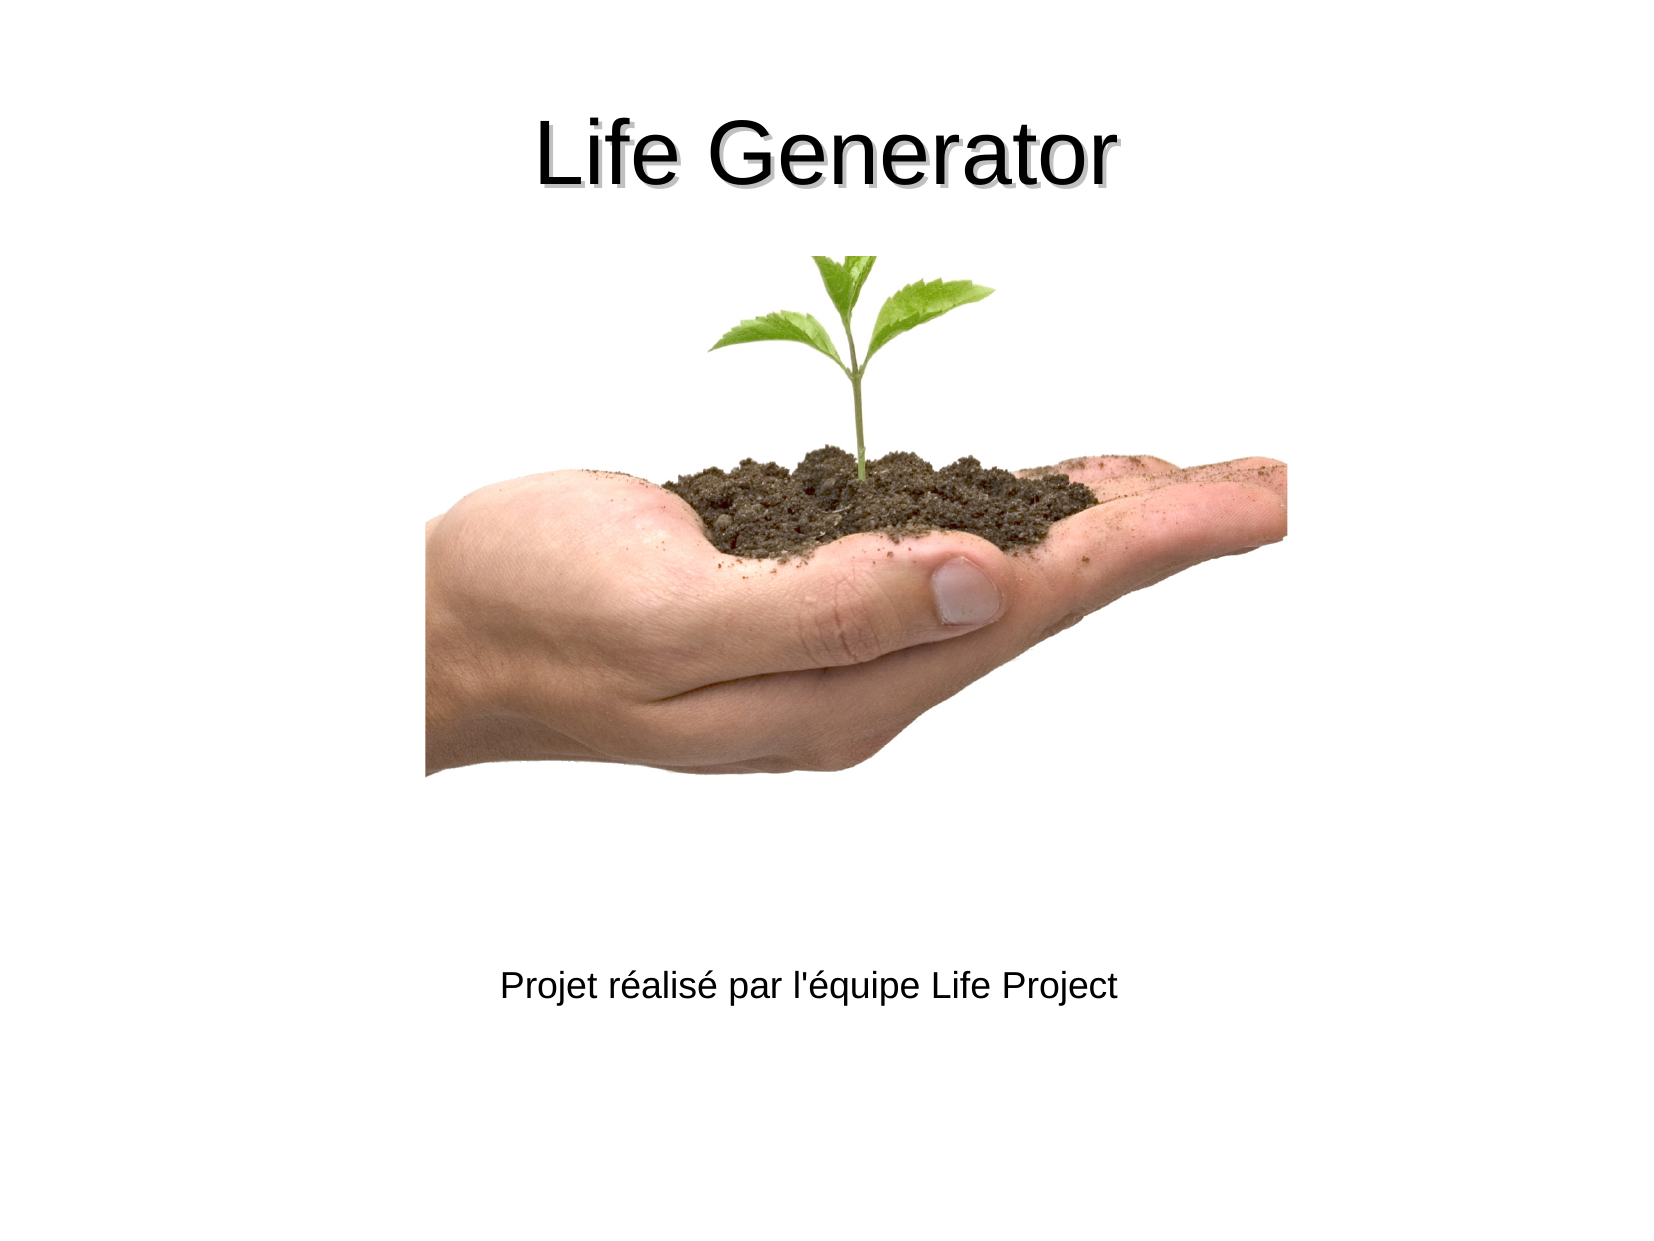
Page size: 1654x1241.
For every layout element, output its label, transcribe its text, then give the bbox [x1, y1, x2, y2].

subtitle [425, 256, 1288, 780]
title Life Generator [82, 49, 1571, 257]
text_box Projet réalisé par l'équipe Life Project [129, 956, 1489, 1014]
